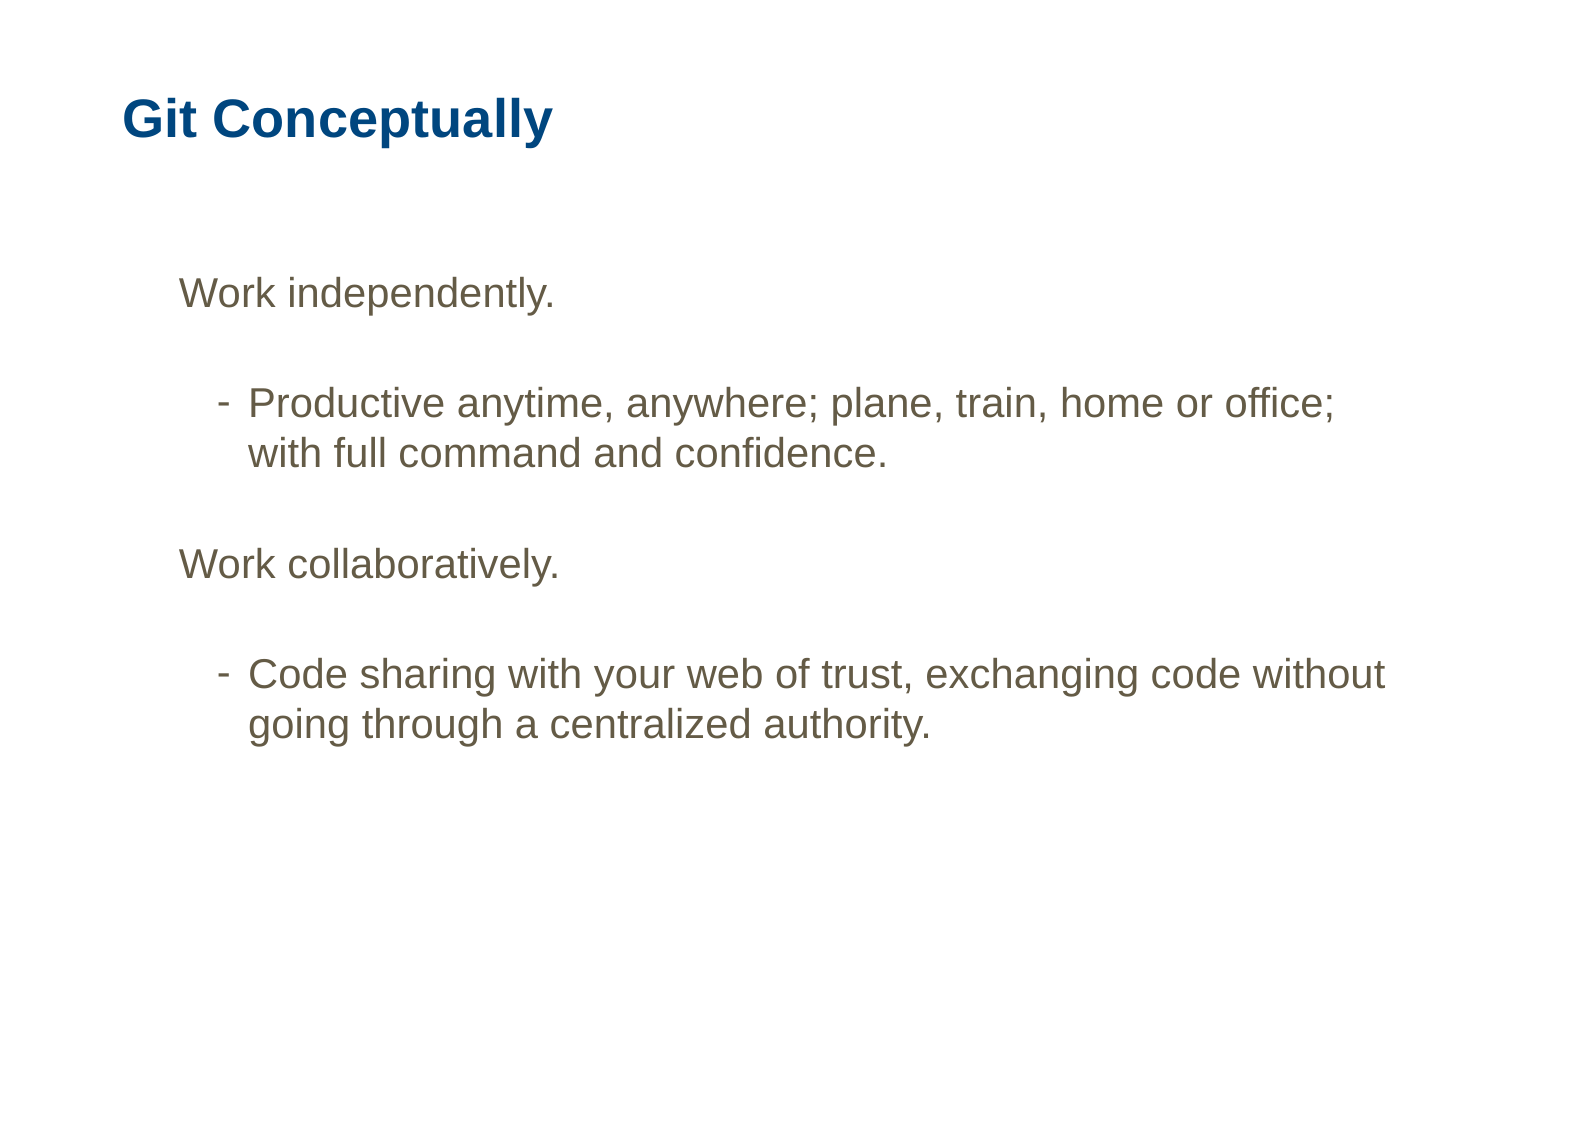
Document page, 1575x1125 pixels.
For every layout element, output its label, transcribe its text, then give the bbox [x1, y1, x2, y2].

list Work independently. Productive anytime, anywhere; plane, train, home or office; with full command and confidence. Work collaboratively. Code sharing with your web of trust, exchanging code without going through a centralized authority. [122, 265, 1398, 941]
title Git Conceptually [122, 76, 1541, 157]
